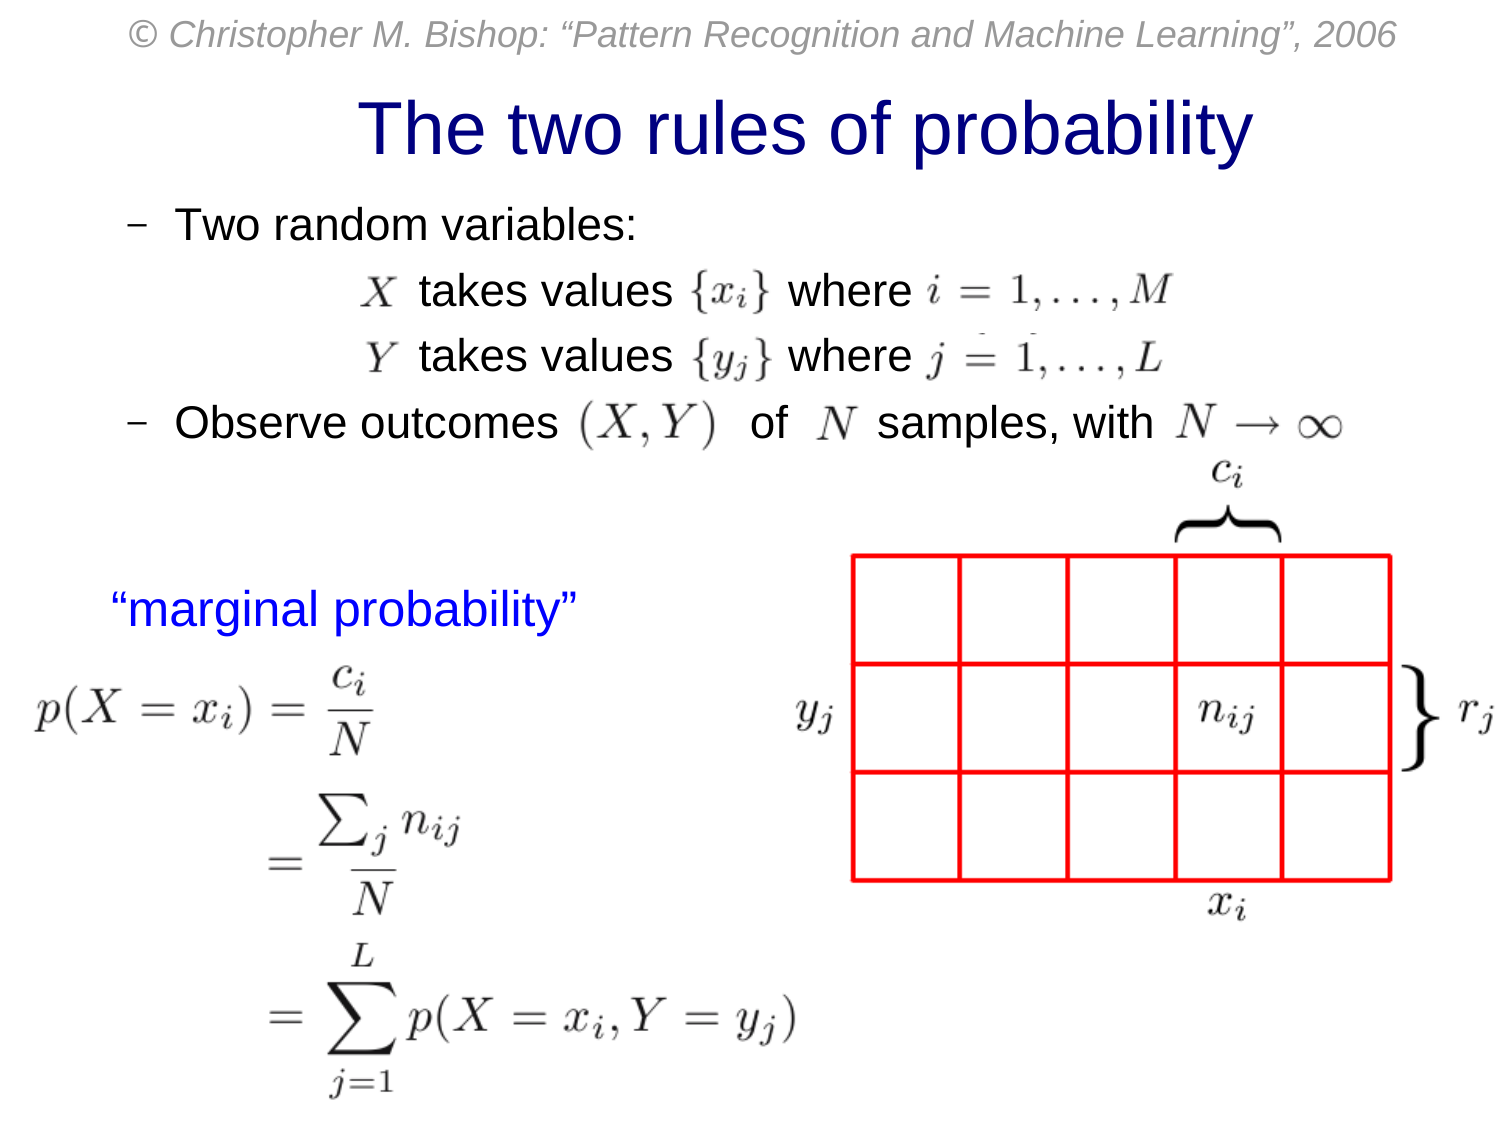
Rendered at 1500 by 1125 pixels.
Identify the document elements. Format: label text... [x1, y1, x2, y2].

list Two random variables: takes values where takes values where Observe outcomes of samples, with [37, 187, 1500, 1125]
picture [787, 455, 1500, 927]
picture [926, 267, 1174, 311]
picture [264, 838, 312, 883]
picture [924, 333, 1164, 384]
title The two rules of probability [149, 90, 1463, 179]
picture [313, 786, 465, 923]
picture [810, 396, 865, 451]
picture [1166, 393, 1348, 454]
picture [317, 937, 803, 1103]
text_box “marginal probability” [96, 569, 593, 645]
picture [363, 337, 401, 377]
picture [690, 329, 772, 388]
picture [684, 261, 772, 319]
text_box © Christopher M. Bishop: “Pattern Recognition and Machine Learning”, 2006 [112, 0, 1500, 90]
picture [578, 390, 719, 457]
picture [360, 267, 399, 313]
picture [265, 992, 312, 1037]
picture [32, 661, 380, 765]
